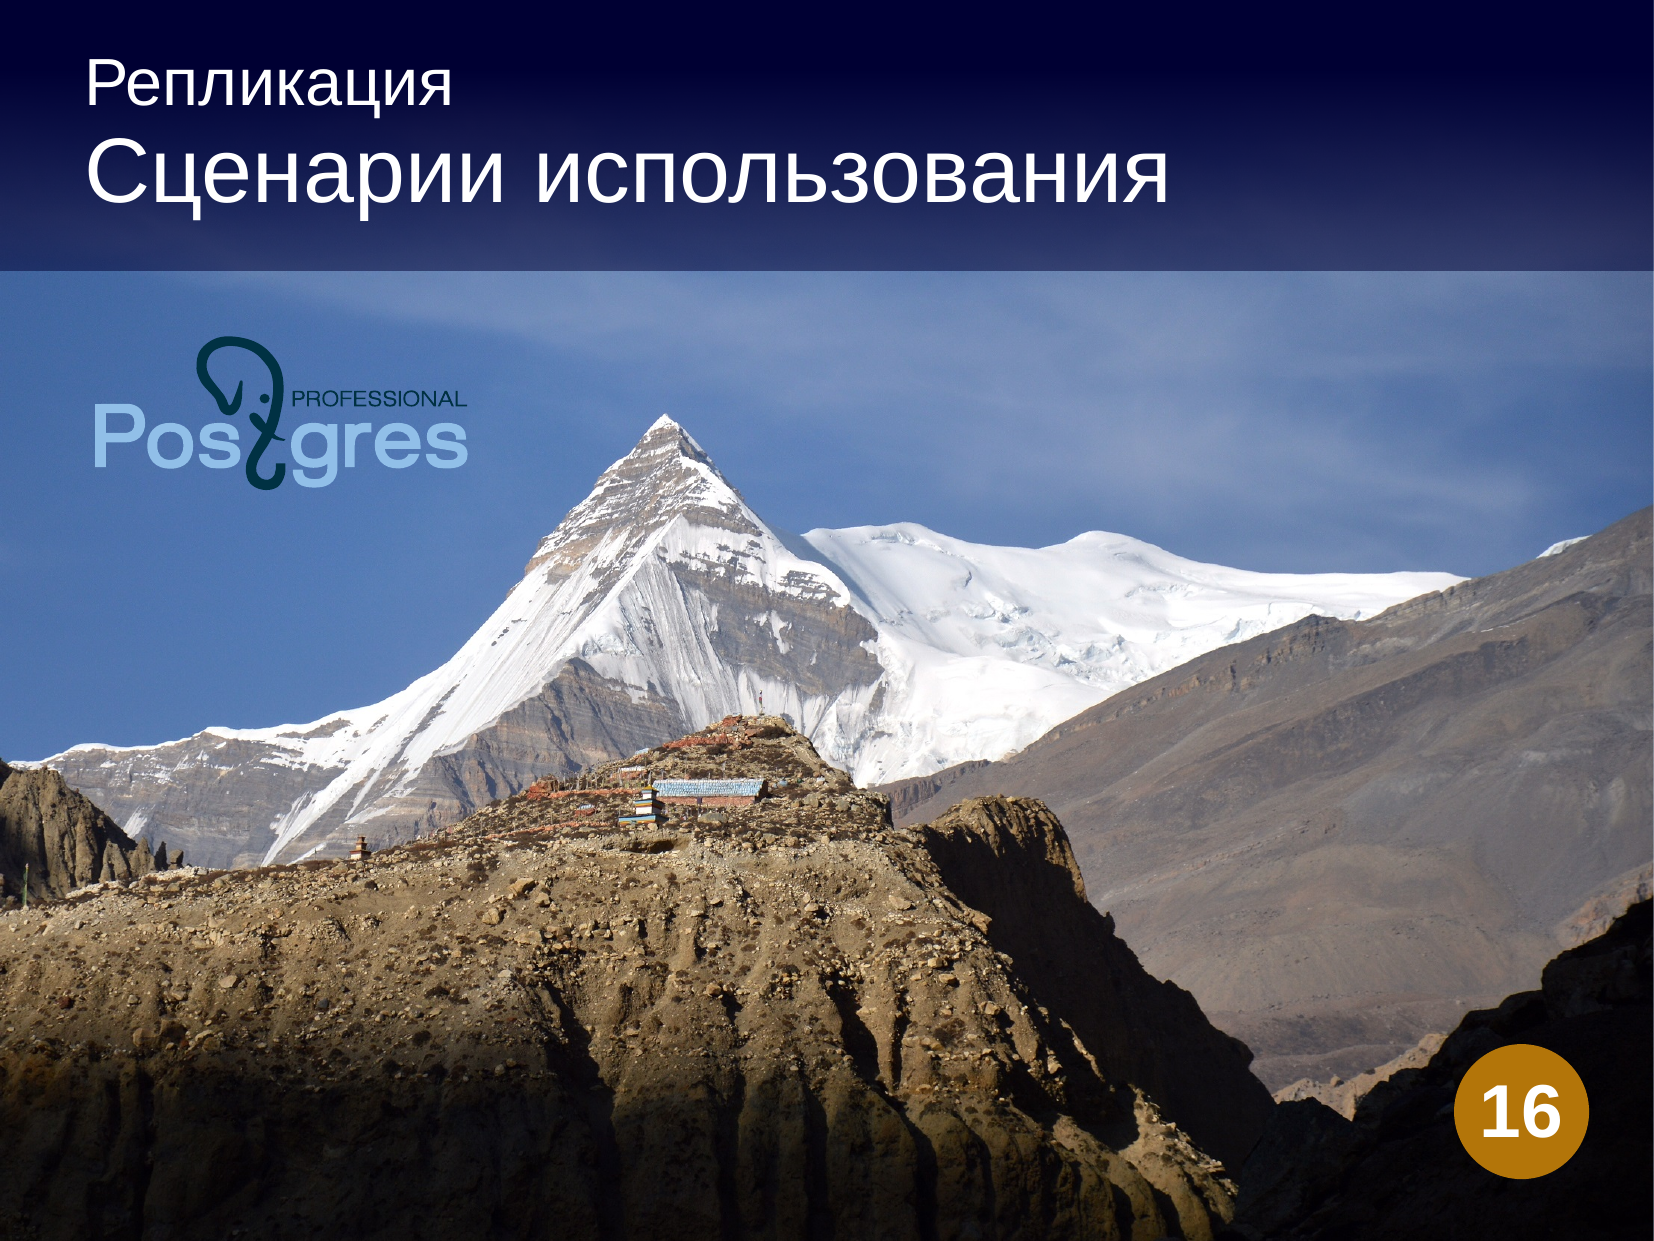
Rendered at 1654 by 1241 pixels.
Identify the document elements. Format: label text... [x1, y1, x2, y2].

picture [0, 271, 1654, 1241]
text_box 16 [1454, 1044, 1590, 1180]
title Репликация Сценарии использования [84, 44, 1636, 251]
